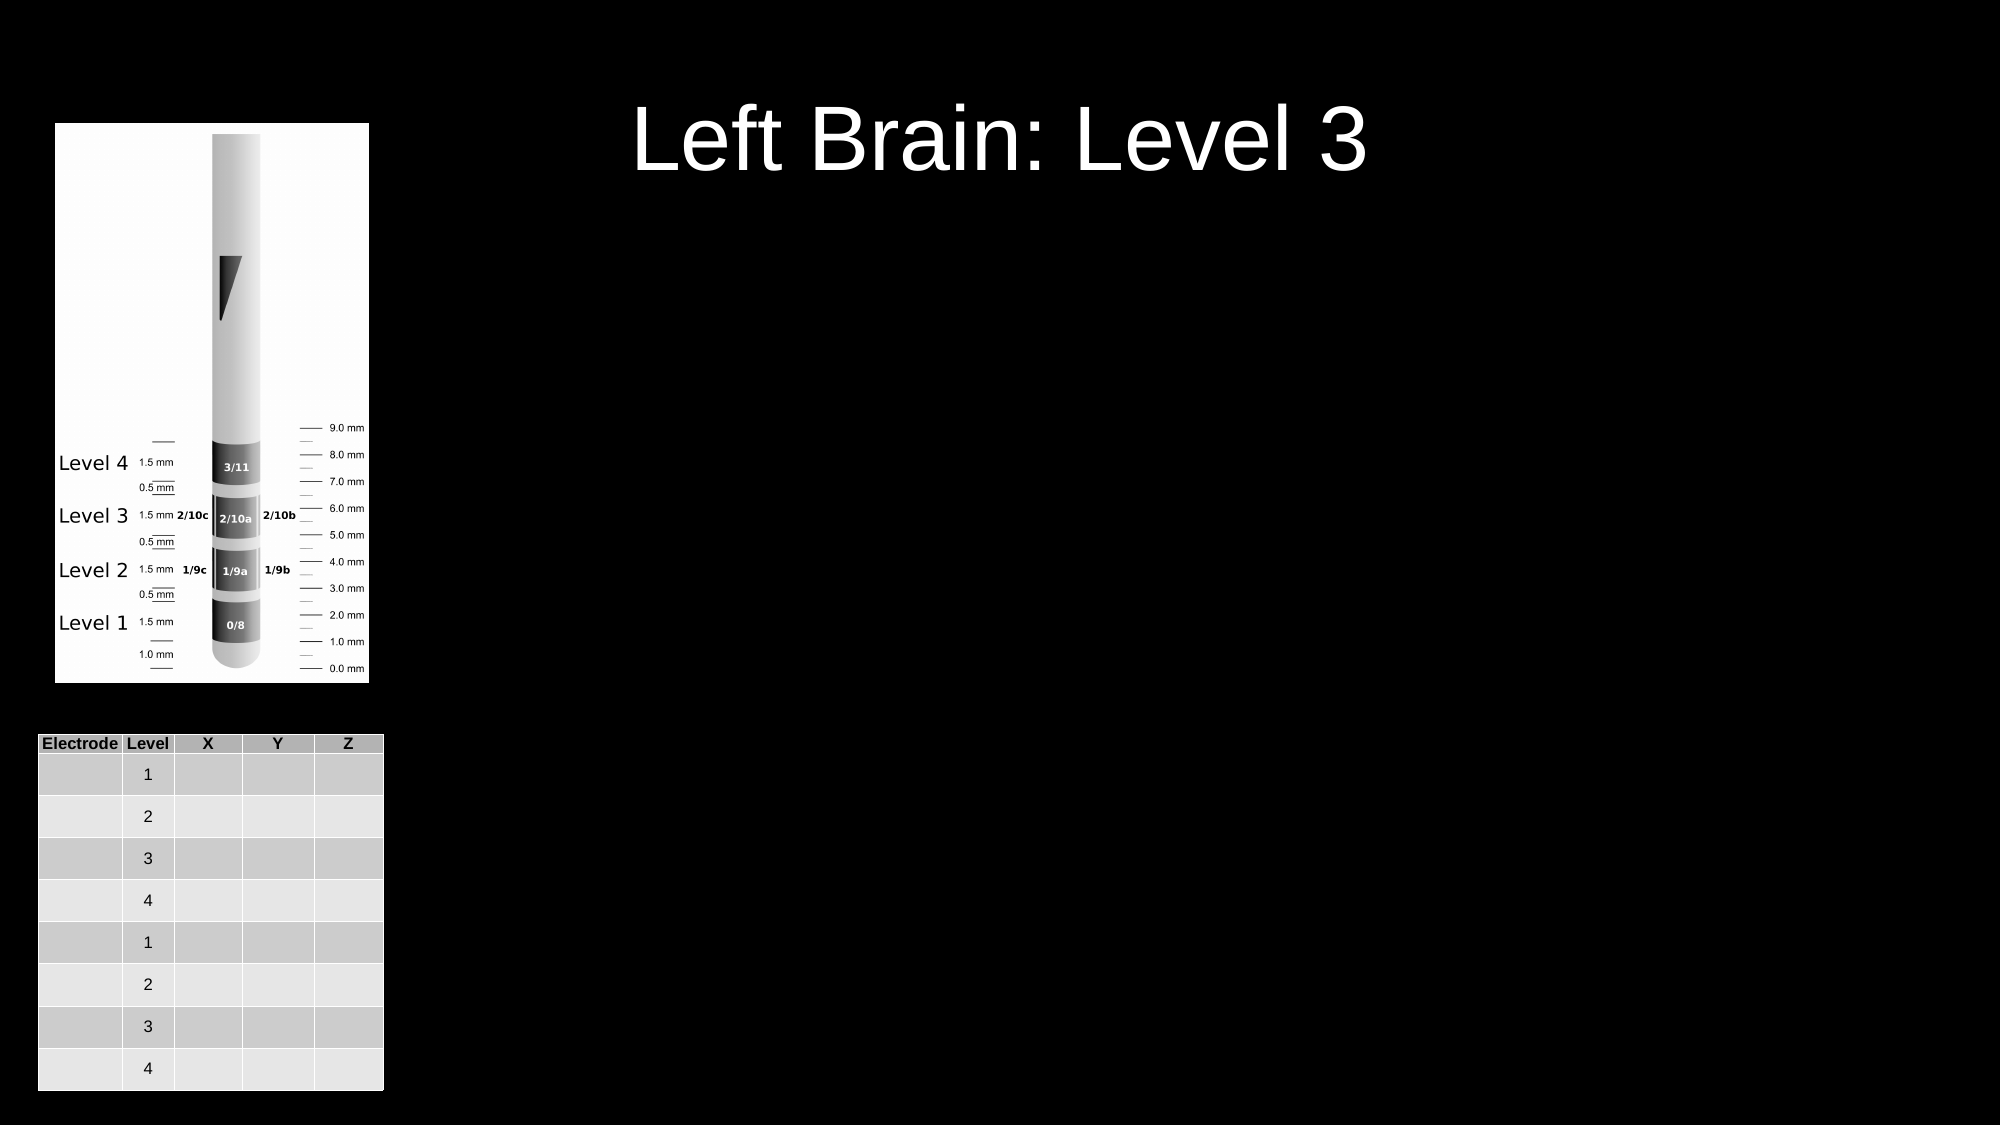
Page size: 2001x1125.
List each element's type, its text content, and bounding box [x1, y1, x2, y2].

table_cell 2 [123, 964, 174, 1006]
table_cell [39, 964, 122, 1006]
table_cell [243, 796, 314, 837]
table_cell [243, 754, 314, 795]
table_cell [39, 754, 122, 795]
table_cell 2 [123, 796, 174, 837]
table_cell [243, 964, 314, 1006]
table_cell [315, 1007, 383, 1048]
table_cell [243, 1049, 314, 1090]
table_cell [175, 964, 242, 1006]
table_cell [175, 796, 242, 837]
table_cell [315, 964, 383, 1006]
table_cell [39, 796, 122, 837]
table_cell [315, 838, 383, 879]
table_cell [243, 838, 314, 879]
table_cell [243, 922, 314, 963]
table_cell [175, 922, 242, 963]
table_header X [175, 735, 242, 753]
picture [55, 123, 369, 684]
table_cell [39, 838, 122, 879]
table_cell 3 [123, 1007, 174, 1048]
table_cell [315, 796, 383, 837]
table_cell 1 [123, 754, 174, 795]
table_cell [243, 880, 314, 921]
table_cell 4 [123, 880, 174, 921]
table_cell 1 [123, 922, 174, 963]
table_cell 3 [123, 838, 174, 879]
table_cell [315, 1049, 383, 1090]
table_header Z [315, 735, 383, 753]
table_cell [175, 880, 242, 921]
table_cell [175, 838, 242, 879]
table_cell [175, 1007, 242, 1048]
table_cell [315, 922, 383, 963]
table_cell [175, 754, 242, 795]
table_cell [39, 922, 122, 963]
table_header Level [123, 735, 174, 753]
table_cell [315, 754, 383, 795]
table_cell [39, 880, 122, 921]
table_cell 4 [123, 1049, 174, 1090]
table_cell [175, 1049, 242, 1090]
table_cell [243, 1007, 314, 1048]
title Left Brain: Level 3 [99, 44, 1900, 233]
table_cell [315, 880, 383, 921]
table_cell [39, 1007, 122, 1048]
table_header Y [243, 735, 314, 753]
table_header Electrode [39, 735, 122, 753]
table_cell [39, 1049, 122, 1090]
